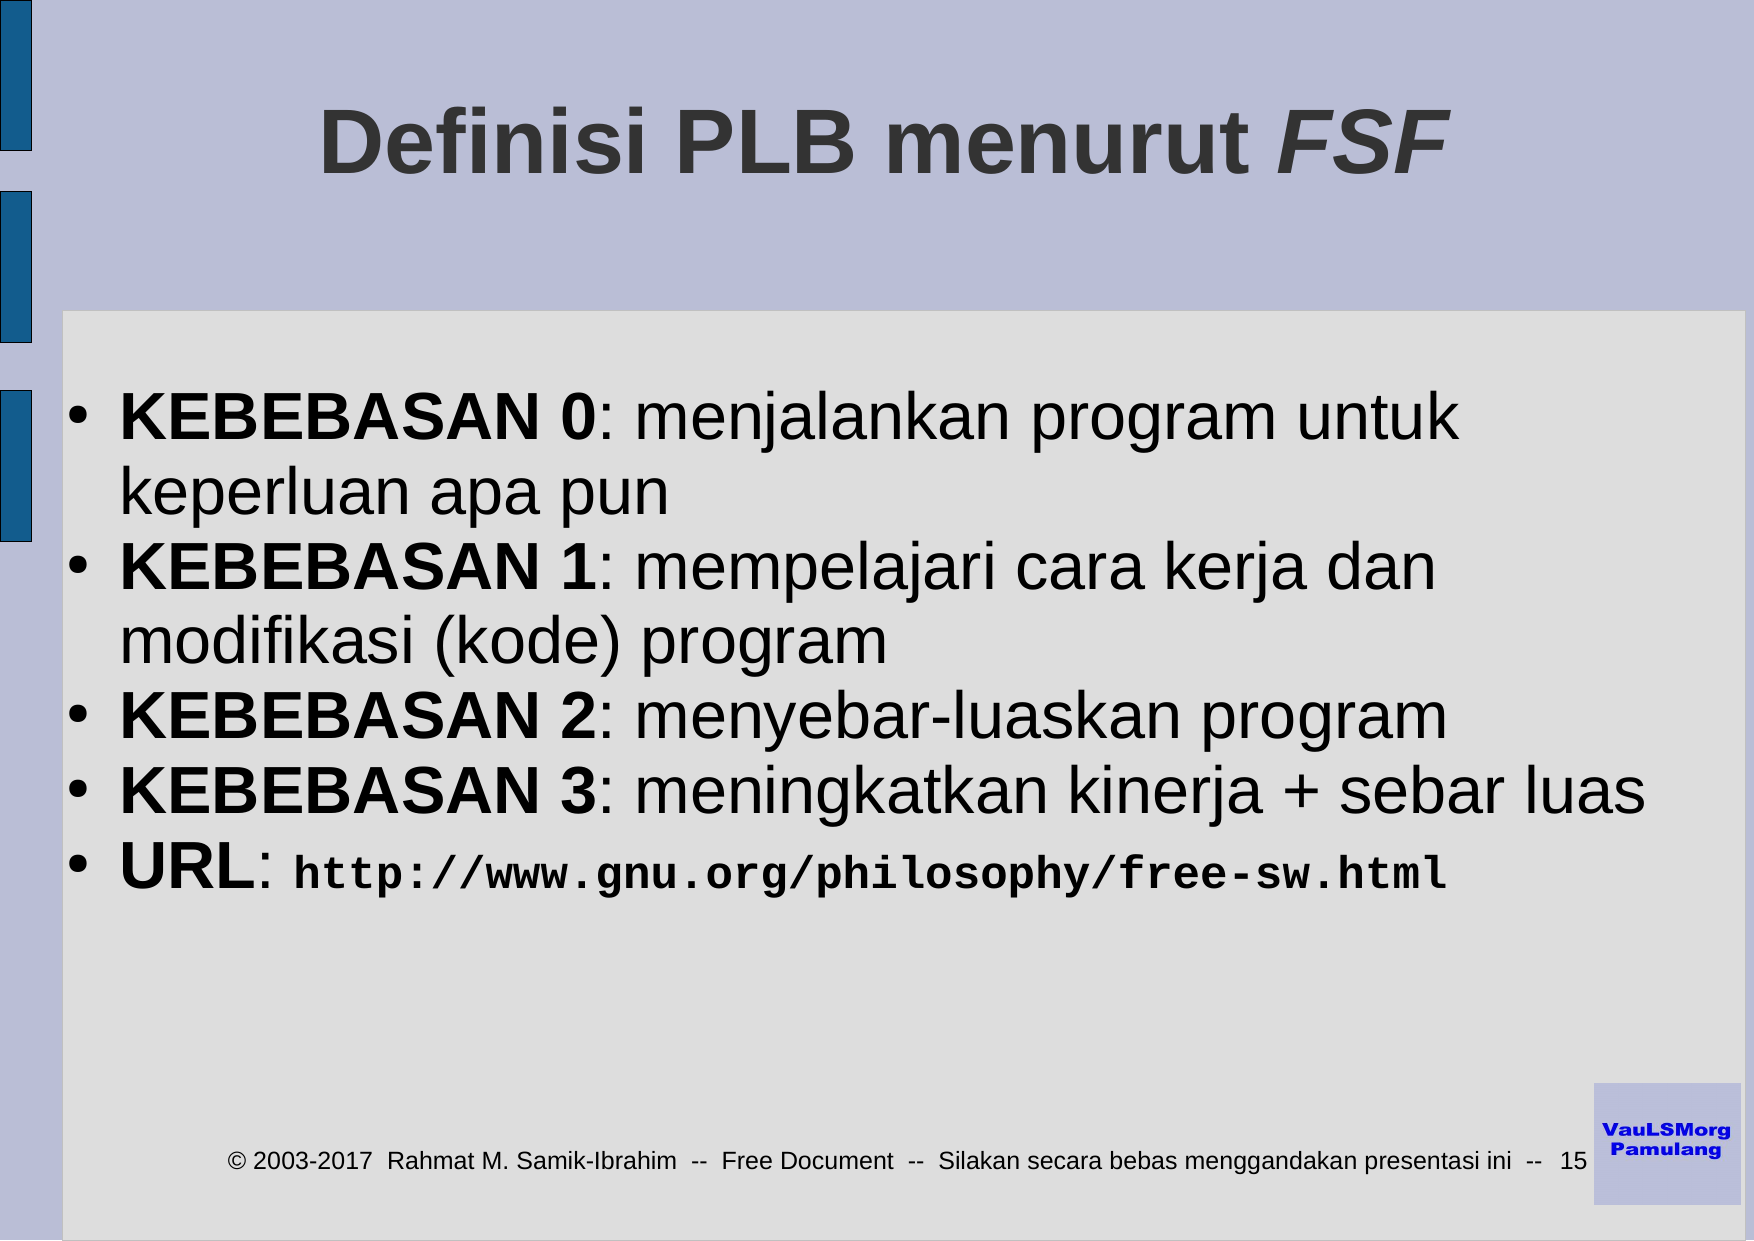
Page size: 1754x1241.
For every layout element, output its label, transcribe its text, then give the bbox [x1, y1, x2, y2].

list KEBEBASAN 0: menjalankan program untuk keperluan apa pun KEBEBASAN 1: mempelajari cara kerja dan modifikasi (kode) program KEBEBASAN 2: menyebar-luaskan program KEBEBASAN 3: meningkatkan kinerja + sebar luas URL: http://www.gnu.org/philosophy/free-sw.html [48, 379, 1727, 988]
title Definisi PLB menurut FSF [50, 70, 1719, 214]
picture [1594, 1083, 1741, 1205]
